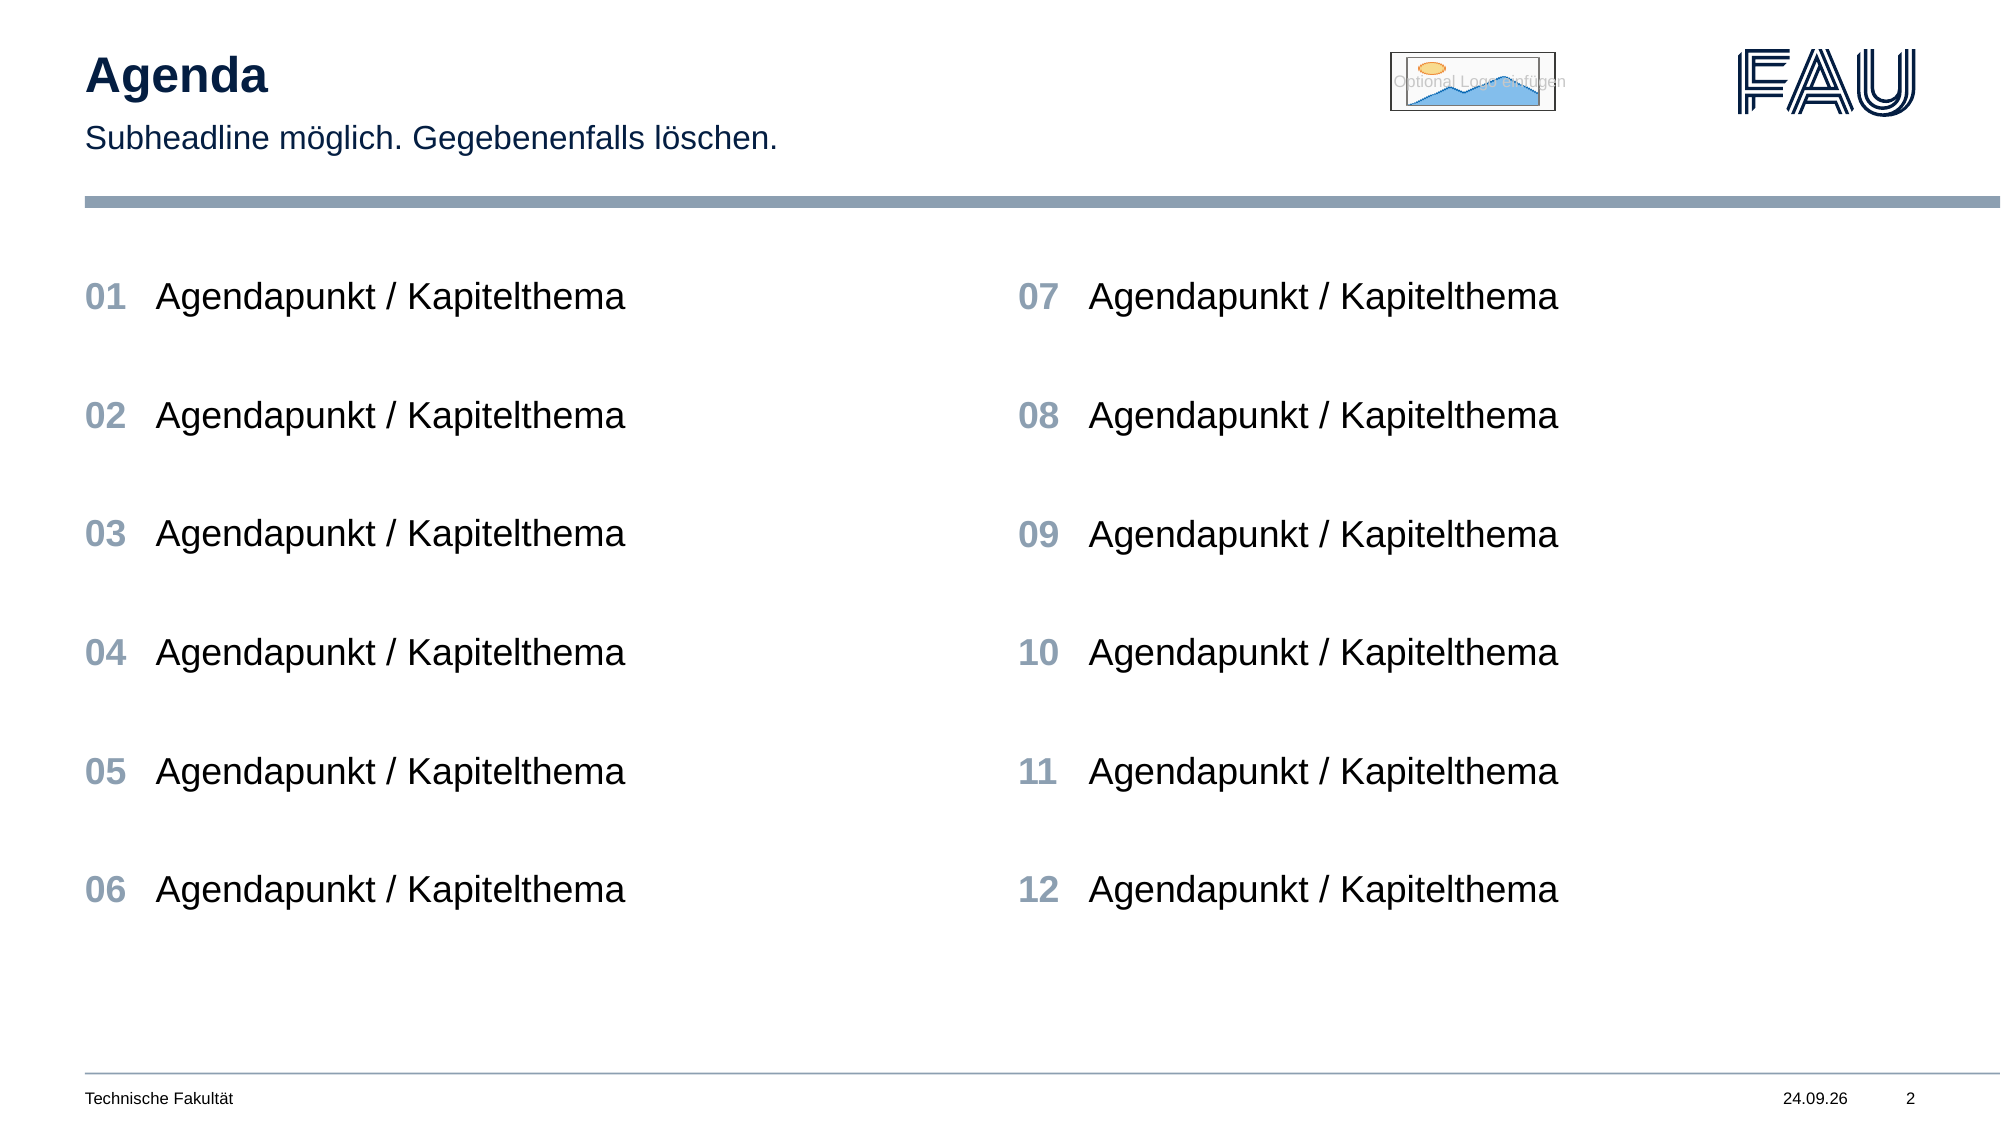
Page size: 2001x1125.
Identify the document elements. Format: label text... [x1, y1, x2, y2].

list Agendapunkt / Kapitelthema [155, 861, 983, 908]
list Agendapunkt / Kapitelthema [155, 386, 983, 433]
list Agendapunkt / Kapitelthema [1088, 623, 1916, 670]
list Agendapunkt / Kapitelthema [155, 504, 983, 552]
list 05 [85, 742, 138, 789]
list 02 [85, 386, 138, 433]
list Agendapunkt / Kapitelthema [155, 267, 983, 314]
list 07 [1018, 267, 1071, 314]
list 09 [1018, 505, 1071, 552]
list 03 [85, 504, 138, 552]
list Agendapunkt / Kapitelthema [1088, 861, 1916, 908]
list Agendapunkt / Kapitelthema [1088, 742, 1916, 789]
list 01 [85, 267, 138, 314]
list Agendapunkt / Kapitelthema [1088, 267, 1916, 314]
picture [1384, 49, 1562, 113]
title Agenda [85, 49, 1208, 104]
slide_number <Foliennummer> [1883, 1088, 1916, 1109]
list 12 [1018, 861, 1071, 908]
list Subheadline möglich. Gegebenenfalls löschen. [85, 112, 1208, 154]
list 11 [1018, 742, 1069, 789]
list 06 [85, 861, 138, 908]
list 10 [1018, 623, 1071, 670]
footer Technische Fakultät [85, 1088, 983, 1109]
list Agendapunkt / Kapitelthema [155, 623, 983, 670]
list Agendapunkt / Kapitelthema [1088, 505, 1916, 552]
list Agendapunkt / Kapitelthema [1088, 386, 1916, 433]
list Agendapunkt / Kapitelthema [155, 742, 983, 789]
slide_number 20.07.22 [1708, 1088, 1849, 1109]
list 08 [1018, 386, 1071, 433]
list 04 [85, 623, 138, 670]
